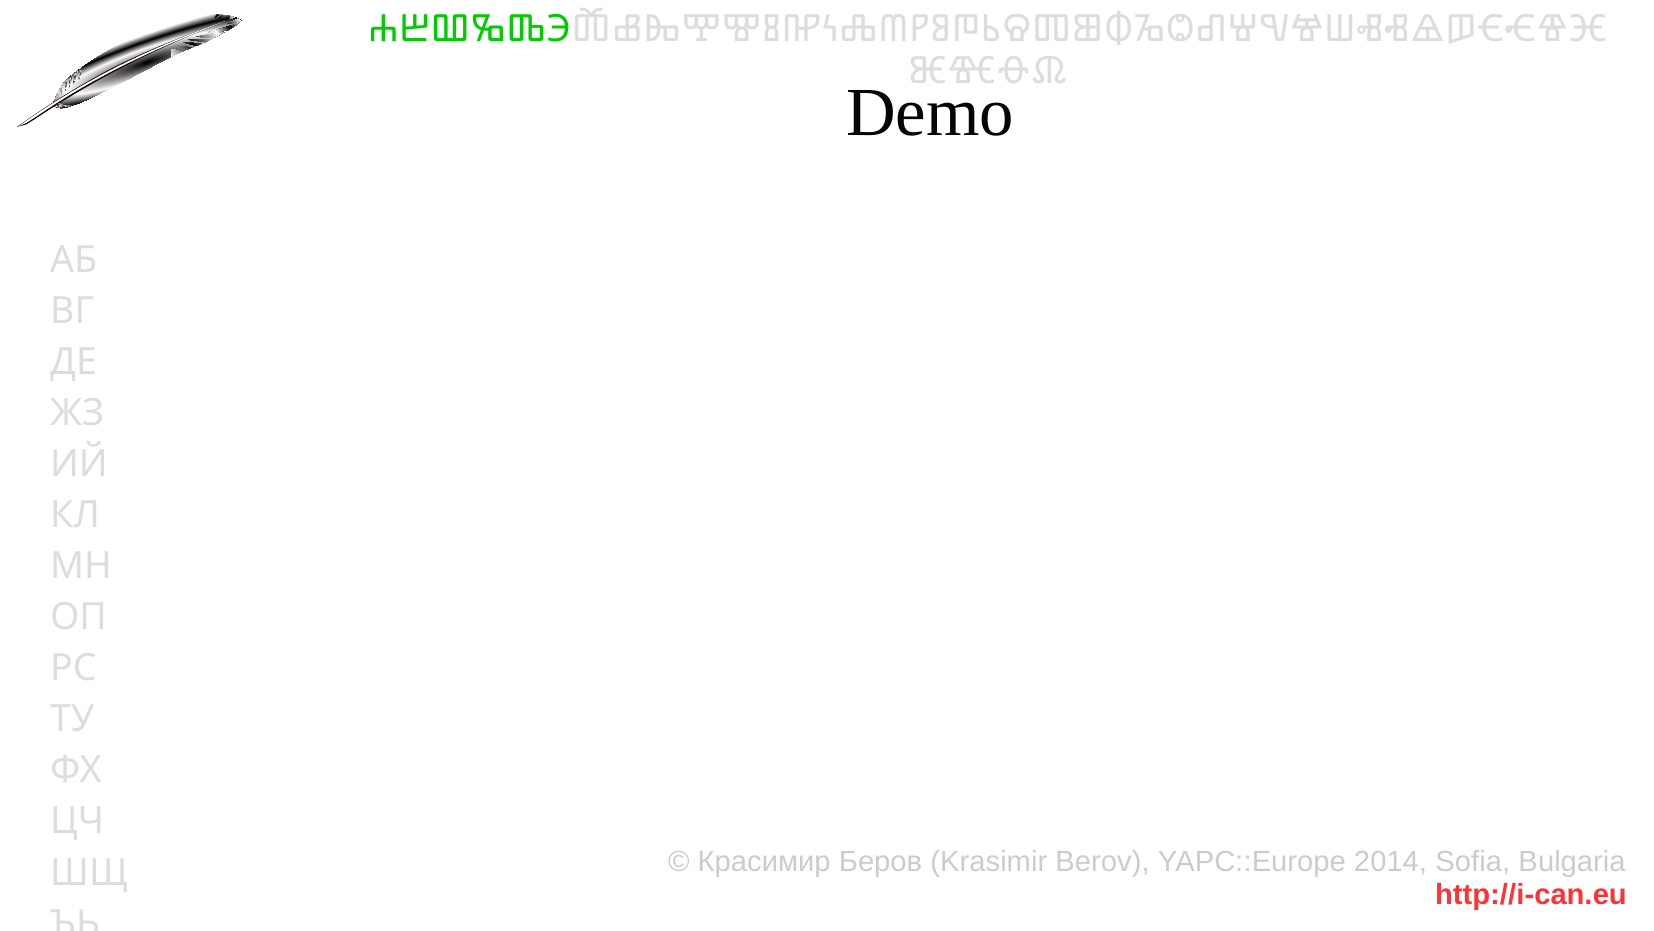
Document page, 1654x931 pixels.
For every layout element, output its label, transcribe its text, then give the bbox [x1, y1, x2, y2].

title Demo [265, 35, 1595, 189]
